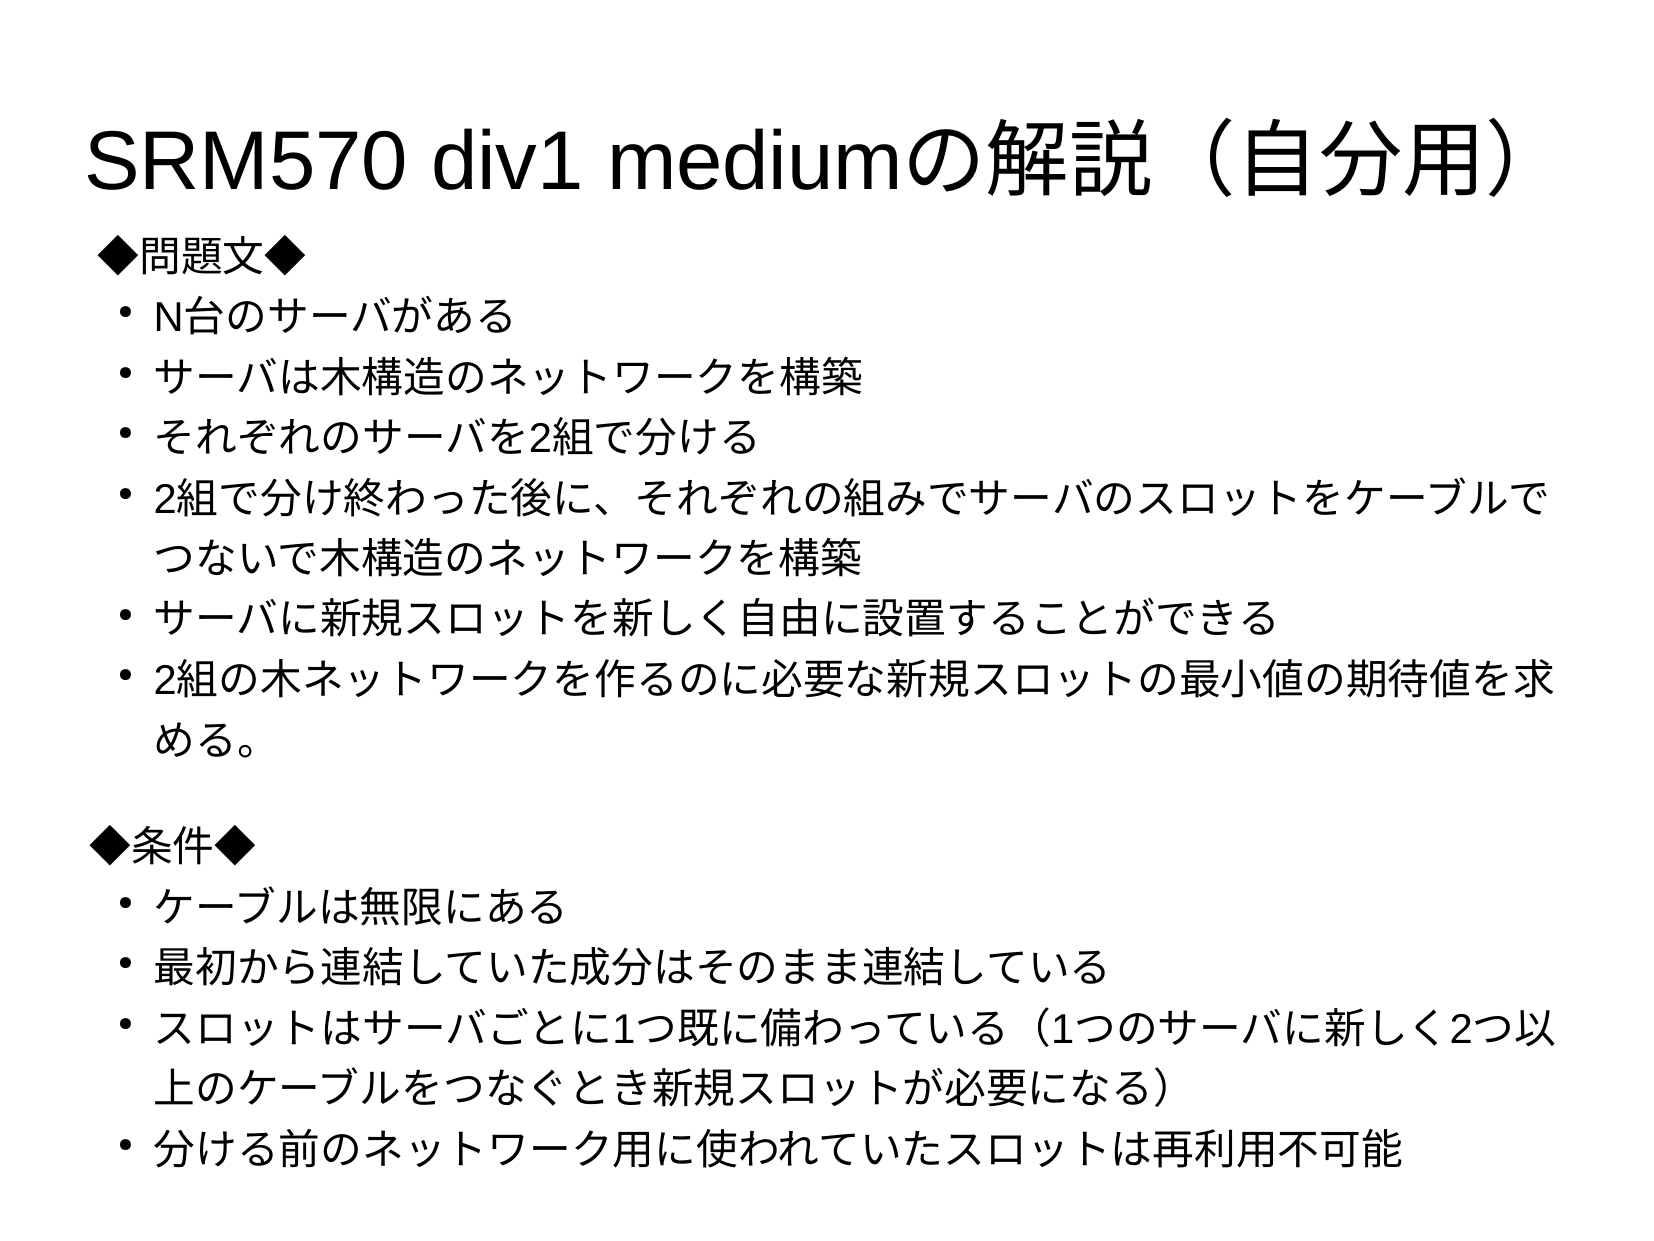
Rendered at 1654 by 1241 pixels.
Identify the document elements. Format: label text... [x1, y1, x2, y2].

title SRM570 div1 mediumの解説（自分用） [82, 49, 1571, 257]
subtitle ◆問題文◆ N台のサーバがある サーバは木構造のネットワークを構築 それぞれのサーバを2組で分ける 2組で分け終わった後に、それぞれの組みでサーバのスロットをケーブルでつないで木構造のネットワークを構築 サーバに新規スロットを新しく自由に設置することができる 2組の木ネットワークを作るのに必要な新規スロットの最小値の期待値を求める。 ◆条件◆ ケーブルは無限にある 最初から連結していた成分はそのまま連結している スロットはサーバごとに1つ既に備わっている（1つのサーバに新しく2つ以上のケーブルをつなぐとき新規スロットが必要になる） 分ける前のネットワーク用に使われていたスロットは再利用不可能 [82, 290, 1571, 1109]
